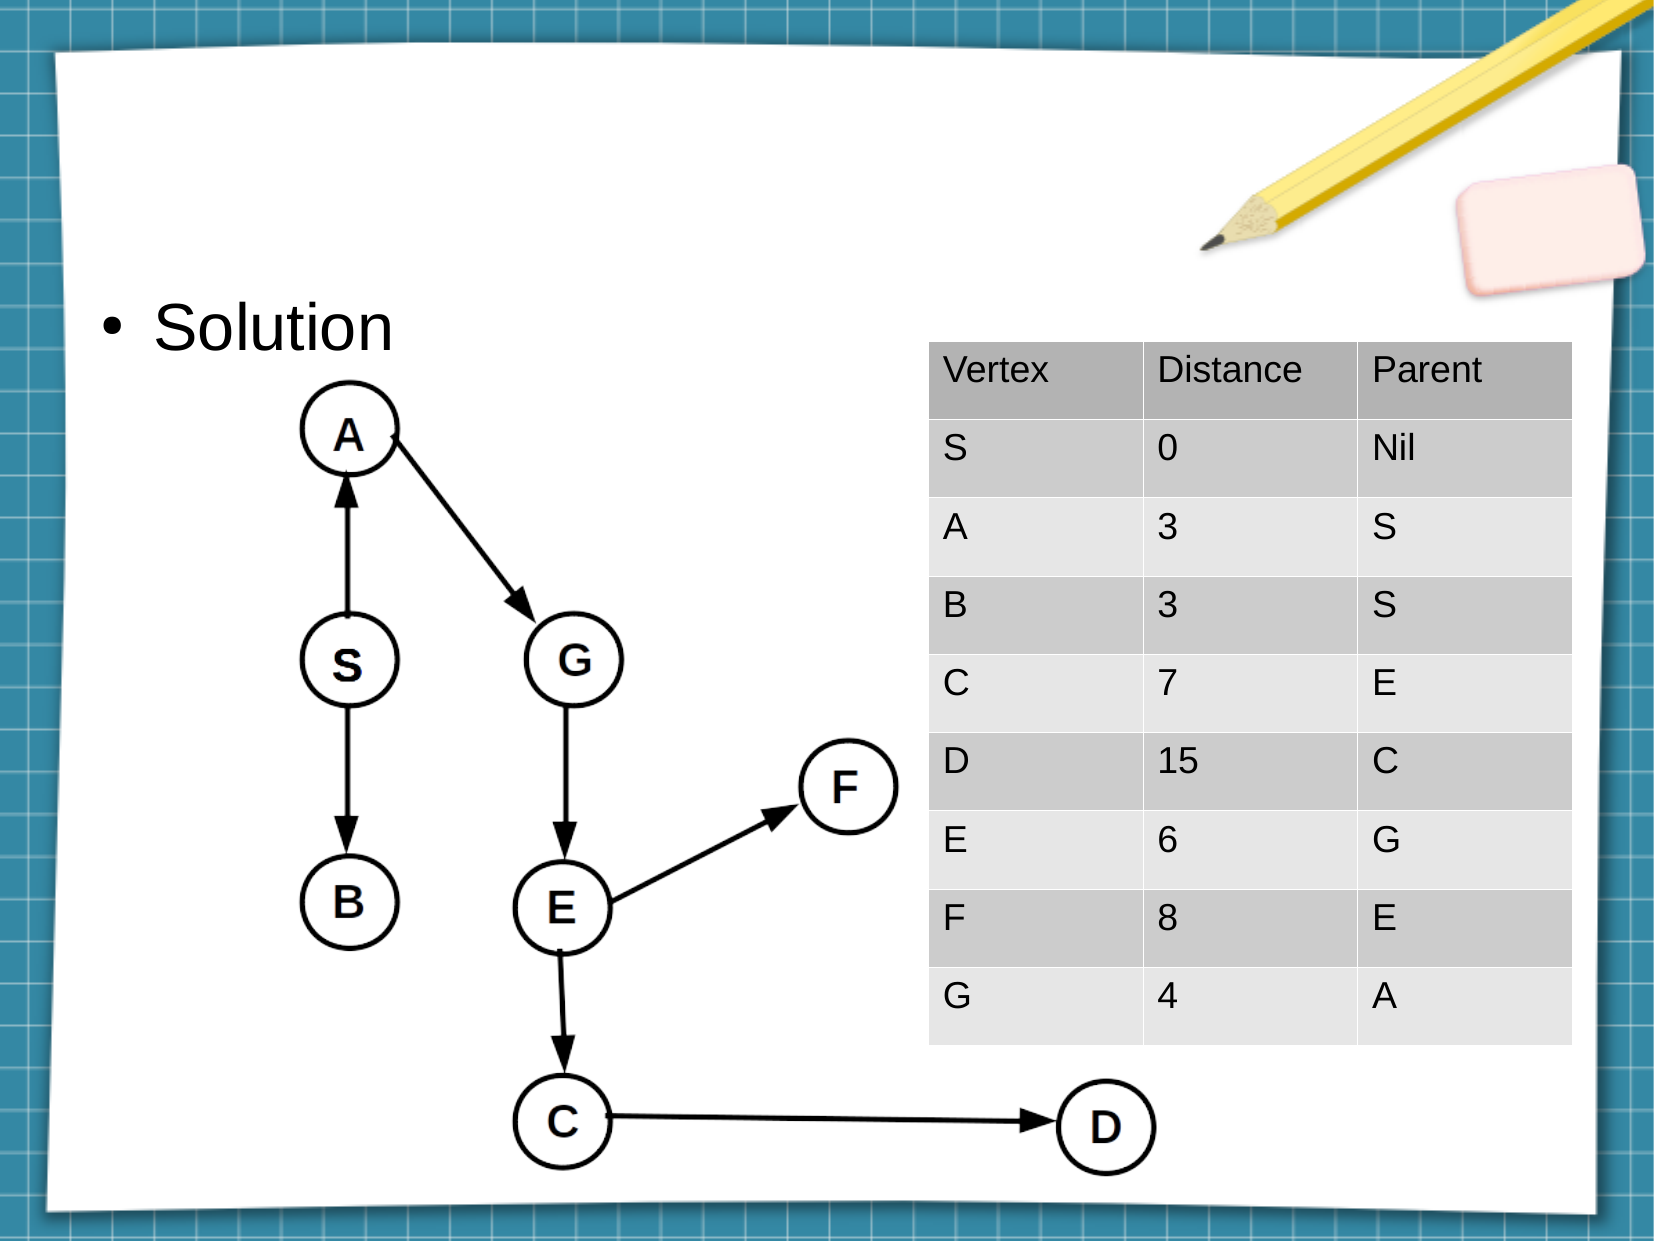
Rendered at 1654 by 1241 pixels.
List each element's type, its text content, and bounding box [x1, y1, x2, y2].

table_cell 15 [1144, 733, 1357, 810]
table_cell S [1358, 498, 1572, 576]
table_cell Nil [1358, 420, 1572, 497]
table_cell 3 [1144, 498, 1357, 576]
table_cell 3 [1144, 577, 1357, 654]
table_cell E [1358, 890, 1572, 967]
table_cell G [929, 968, 1143, 1045]
table_cell D [929, 733, 1143, 810]
table_cell 7 [1144, 655, 1357, 732]
table_header Vertex [929, 342, 1143, 419]
table_cell B [929, 577, 1143, 654]
table_cell E [1358, 655, 1572, 732]
table_cell 4 [1144, 968, 1357, 1045]
table_cell C [1358, 733, 1572, 810]
table_cell 8 [1144, 890, 1357, 967]
table_header Distance [1144, 342, 1357, 419]
list Solution [82, 290, 184, 1010]
picture [0, 0, 1654, 1241]
table_cell 6 [1144, 811, 1357, 889]
table_header Parent [1358, 342, 1572, 419]
table_cell C [929, 655, 1143, 732]
table_cell E [929, 811, 1143, 889]
table_cell A [929, 498, 1143, 576]
table_cell S [929, 420, 1143, 497]
table_cell A [1358, 968, 1572, 1045]
table_cell F [929, 890, 1143, 967]
table_cell S [1358, 577, 1572, 654]
table_cell G [1358, 811, 1572, 889]
table_cell 0 [1144, 420, 1357, 497]
